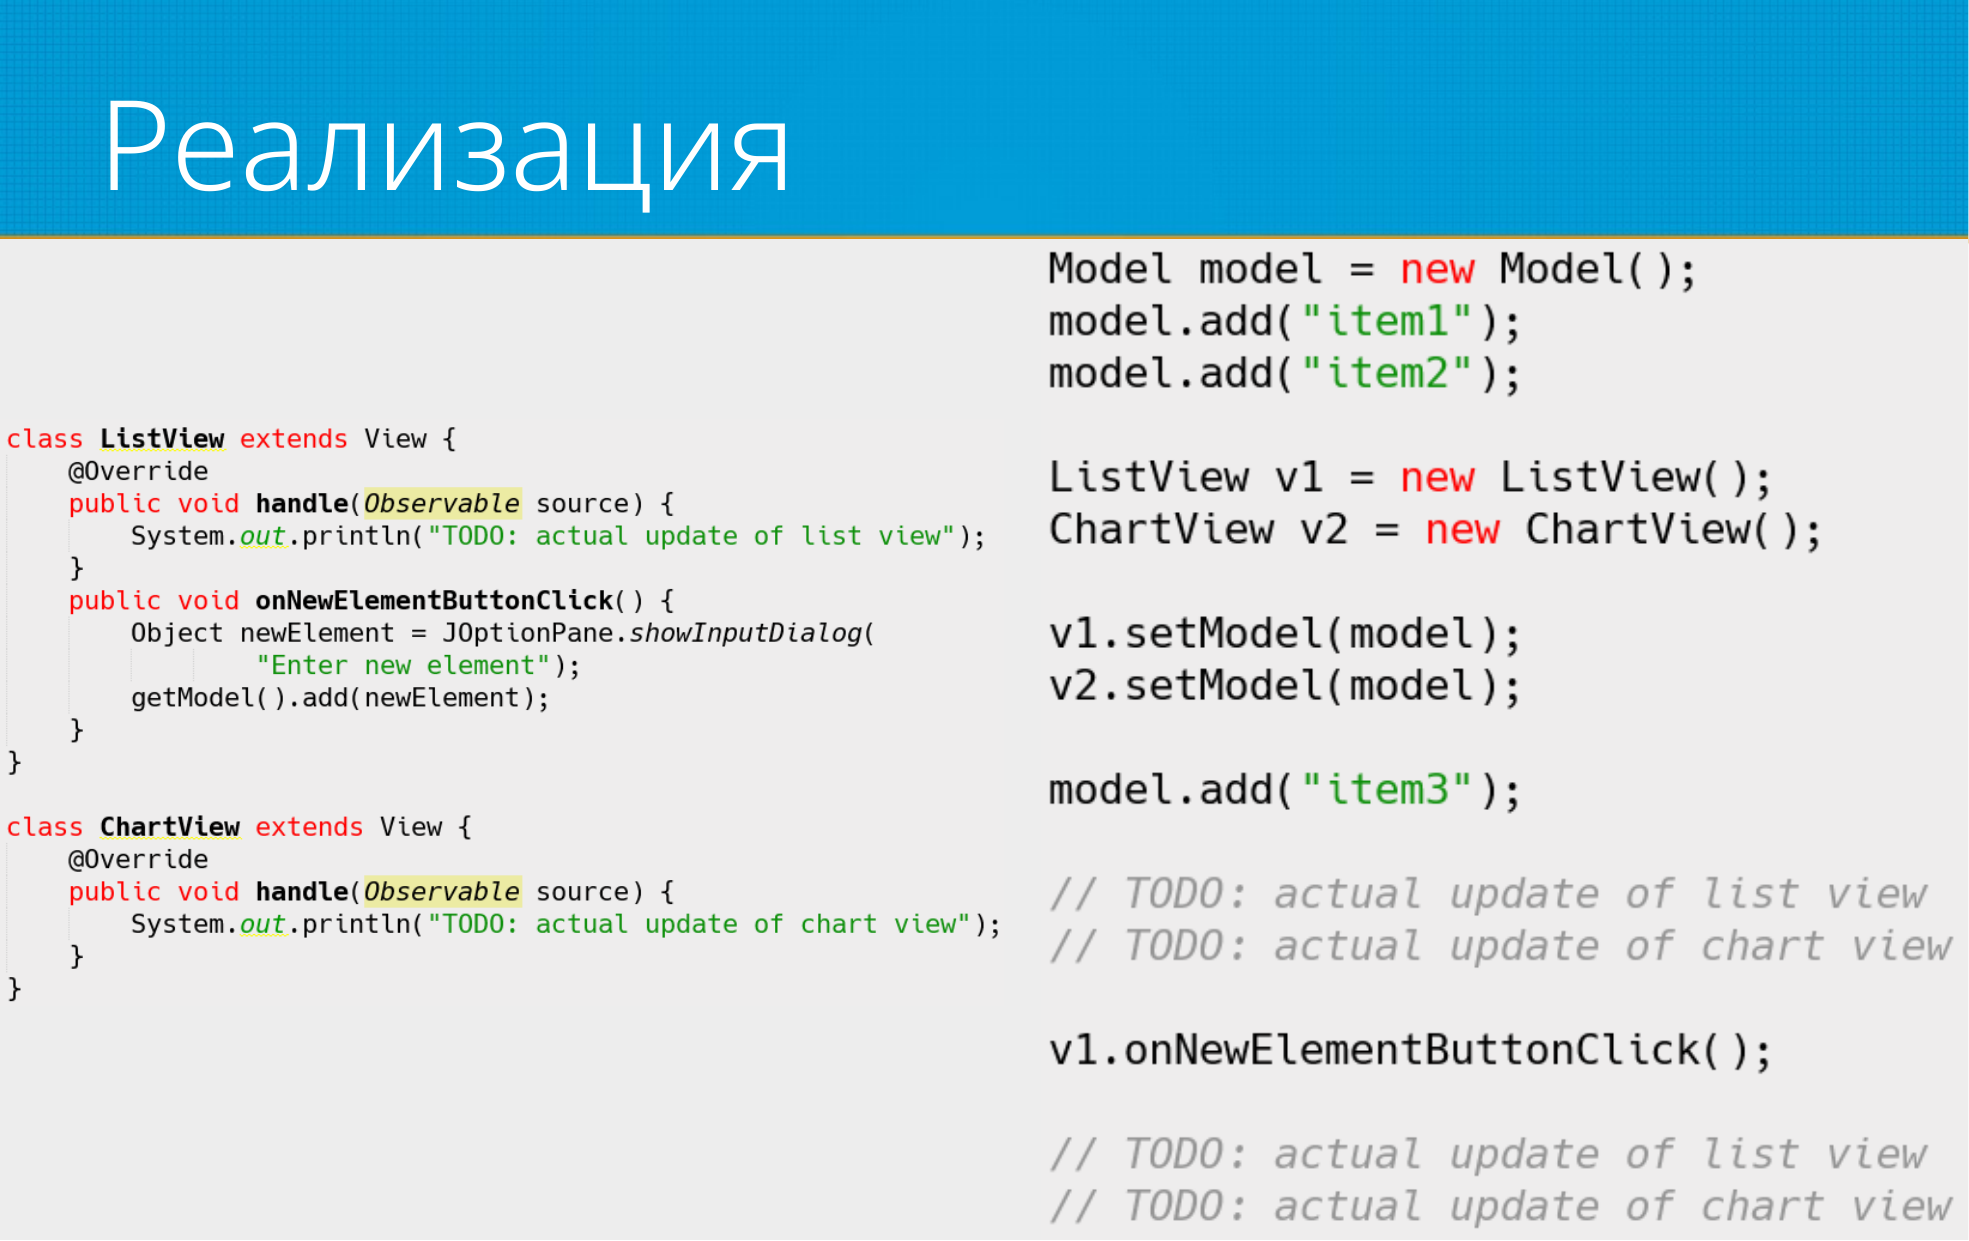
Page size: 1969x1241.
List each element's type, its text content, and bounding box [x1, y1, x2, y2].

title Реализация [98, 19, 1870, 227]
picture [0, 233, 1969, 1241]
